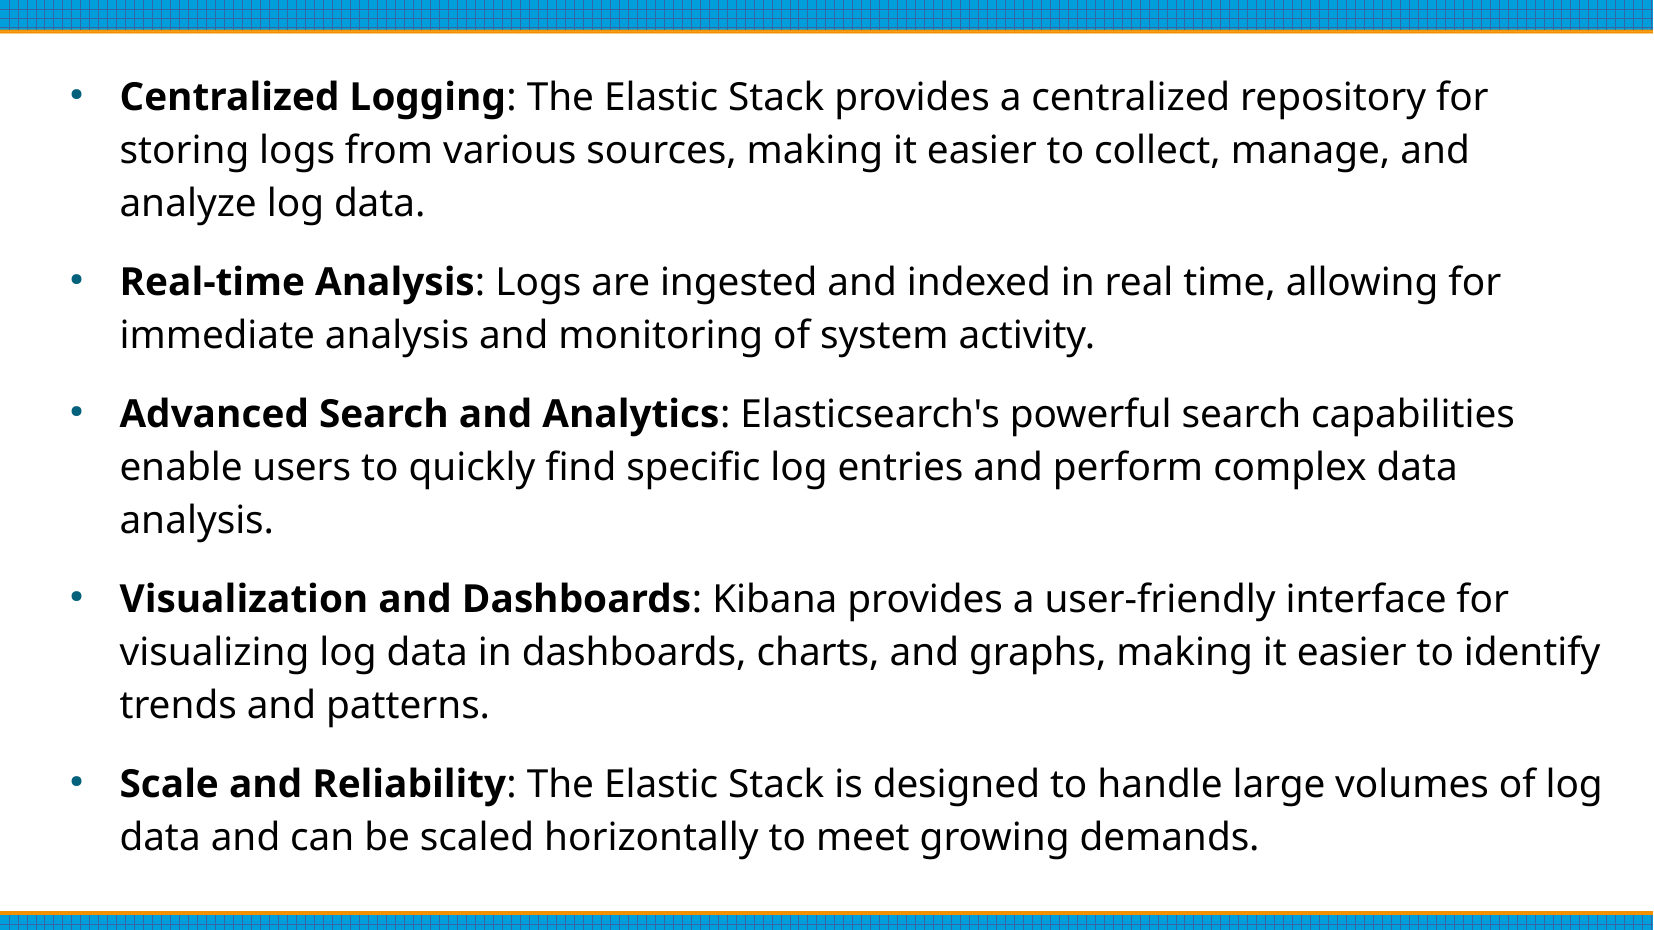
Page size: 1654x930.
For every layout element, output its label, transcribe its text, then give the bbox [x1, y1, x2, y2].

list Centralized Logging: The Elastic Stack provides a centralized repository for storing logs from various sources, making it easier to collect, manage, and analyze log data. Real-time Analysis: Logs are ingested and indexed in real time, allowing for immediate analysis and monitoring of system activity. Advanced Search and Analytics: Elasticsearch's powerful search capabilities enable users to quickly find specific log entries and perform complex data analysis. Visualization and Dashboards: Kibana provides a user-friendly interface for visualizing log data in dashboards, charts, and graphs, making it easier to identify trends and patterns. Scale and Reliability: The Elastic Stack is designed to handle large volumes of log data and can be scaled horizontally to meet growing demands. [53, 69, 1613, 863]
